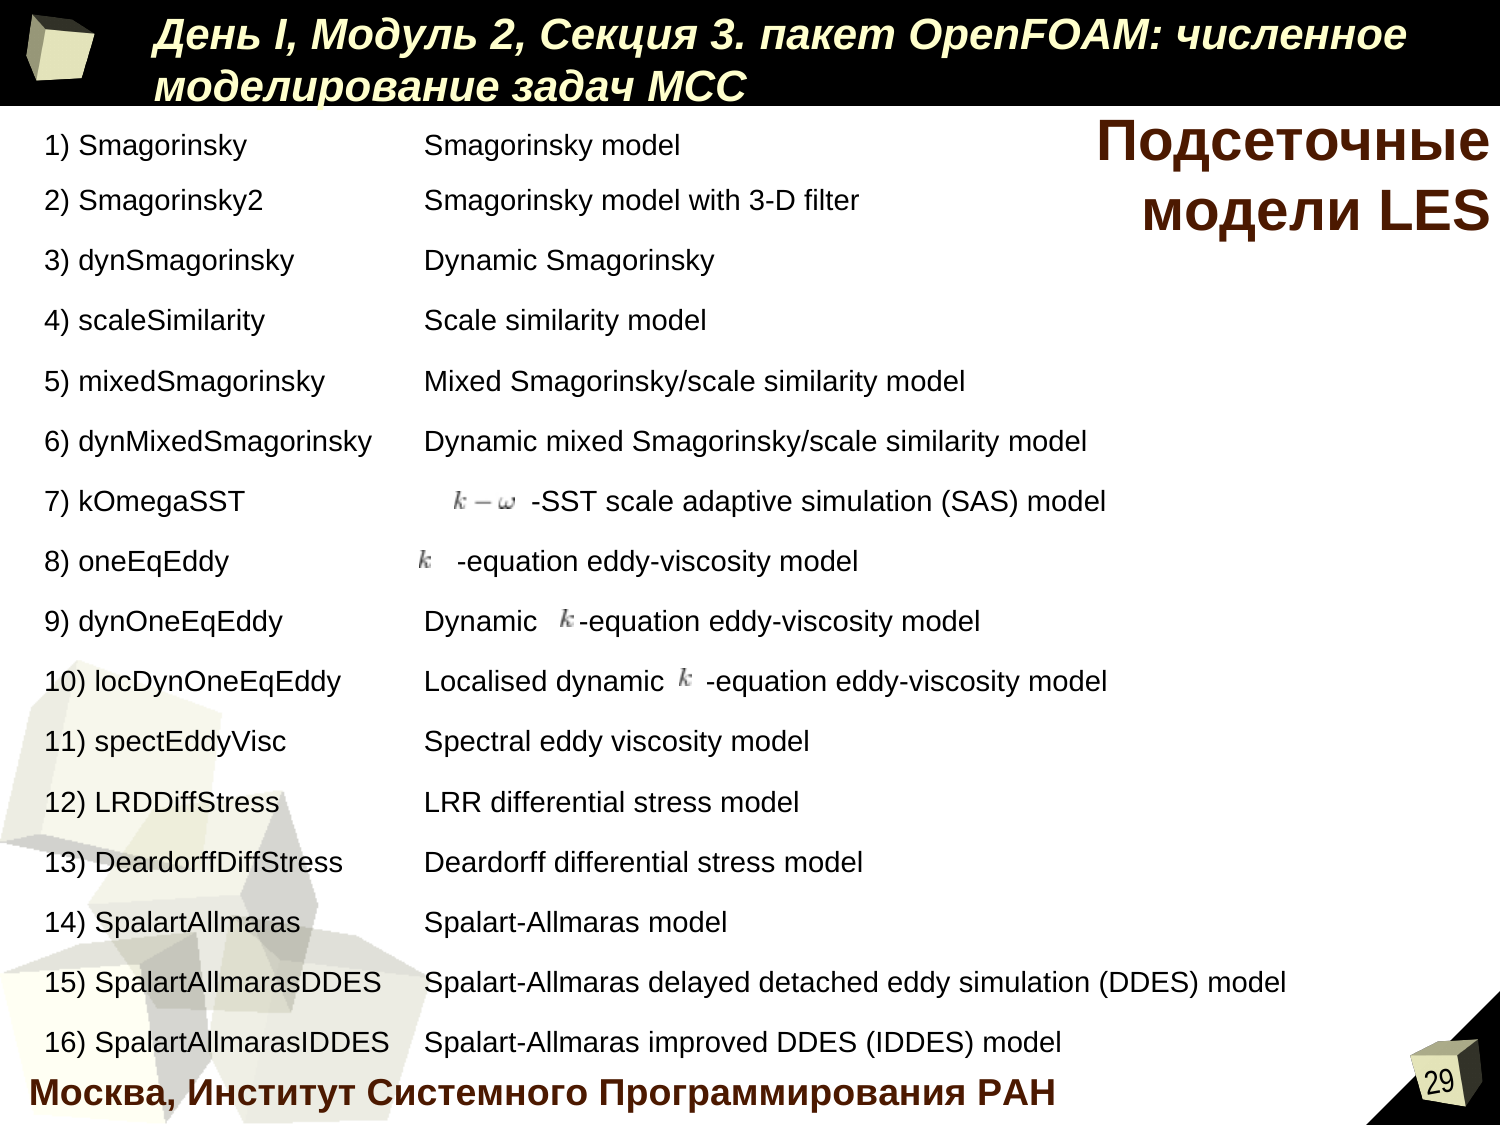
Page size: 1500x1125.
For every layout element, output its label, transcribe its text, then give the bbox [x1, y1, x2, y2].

table_cell 14) SpalartAllmaras [29, 896, 409, 956]
table_cell 15) SpalartAllmarasDDES [29, 956, 409, 1016]
table_cell Localised dynamic -equation eddy-viscosity model [409, 655, 1447, 715]
table_cell 12) LRDDiffStress [29, 775, 409, 835]
table_cell Spectral eddy viscosity model [409, 715, 1447, 775]
table_cell 10) locDynOneEqEddy [29, 655, 409, 715]
table_cell 11) spectEddyVisc [29, 715, 409, 775]
table_cell 7) kOmegaSST [29, 475, 409, 535]
table_cell 3) dynSmagorinsky [29, 250, 409, 294]
table_cell Dynamic mixed Smagorinsky/scale similarity model [409, 414, 1447, 475]
table_cell Deardorff differential stress model [409, 835, 1447, 896]
table_cell 8) oneEqEddy [29, 535, 409, 595]
table_cell 9) dynOneEqEddy [29, 595, 409, 655]
table_cell Scale similarity model [409, 294, 1447, 354]
picture [454, 491, 515, 509]
text_box Подсеточные модели LES [0, 94, 1500, 250]
table_cell 16) SpalartAllmarasIDDES [29, 1016, 409, 1076]
table_cell 13) DeardorffDiffStress [29, 835, 409, 896]
table_cell Dynamic -equation eddy-viscosity model [409, 595, 1447, 655]
table_cell LRR differential stress model [409, 775, 1447, 835]
picture [423, 1088, 433, 1102]
picture [560, 609, 574, 627]
table_cell Dynamic Smagorinsky [409, 250, 1447, 294]
table_cell Mixed Smagorinsky/scale similarity model [409, 354, 1447, 414]
table_cell 5) mixedSmagorinsky [29, 354, 409, 414]
picture [419, 550, 431, 568]
table_cell 4) scaleSimilarity [29, 294, 409, 354]
picture [679, 668, 692, 686]
picture [0, 659, 433, 1125]
table_cell Spalart-Allmaras delayed detached eddy simulation (DDES) model [409, 956, 1447, 1016]
table_cell -SST scale adaptive simulation (SAS) model [409, 475, 1447, 535]
table_cell -equation eddy-viscosity model [409, 535, 1447, 595]
table_cell Spalart-Allmaras improved DDES (IDDES) model [409, 1016, 1447, 1076]
table_cell 6) dynMixedSmagorinsky [29, 414, 409, 475]
table_cell Spalart-Allmaras model [409, 896, 1447, 956]
